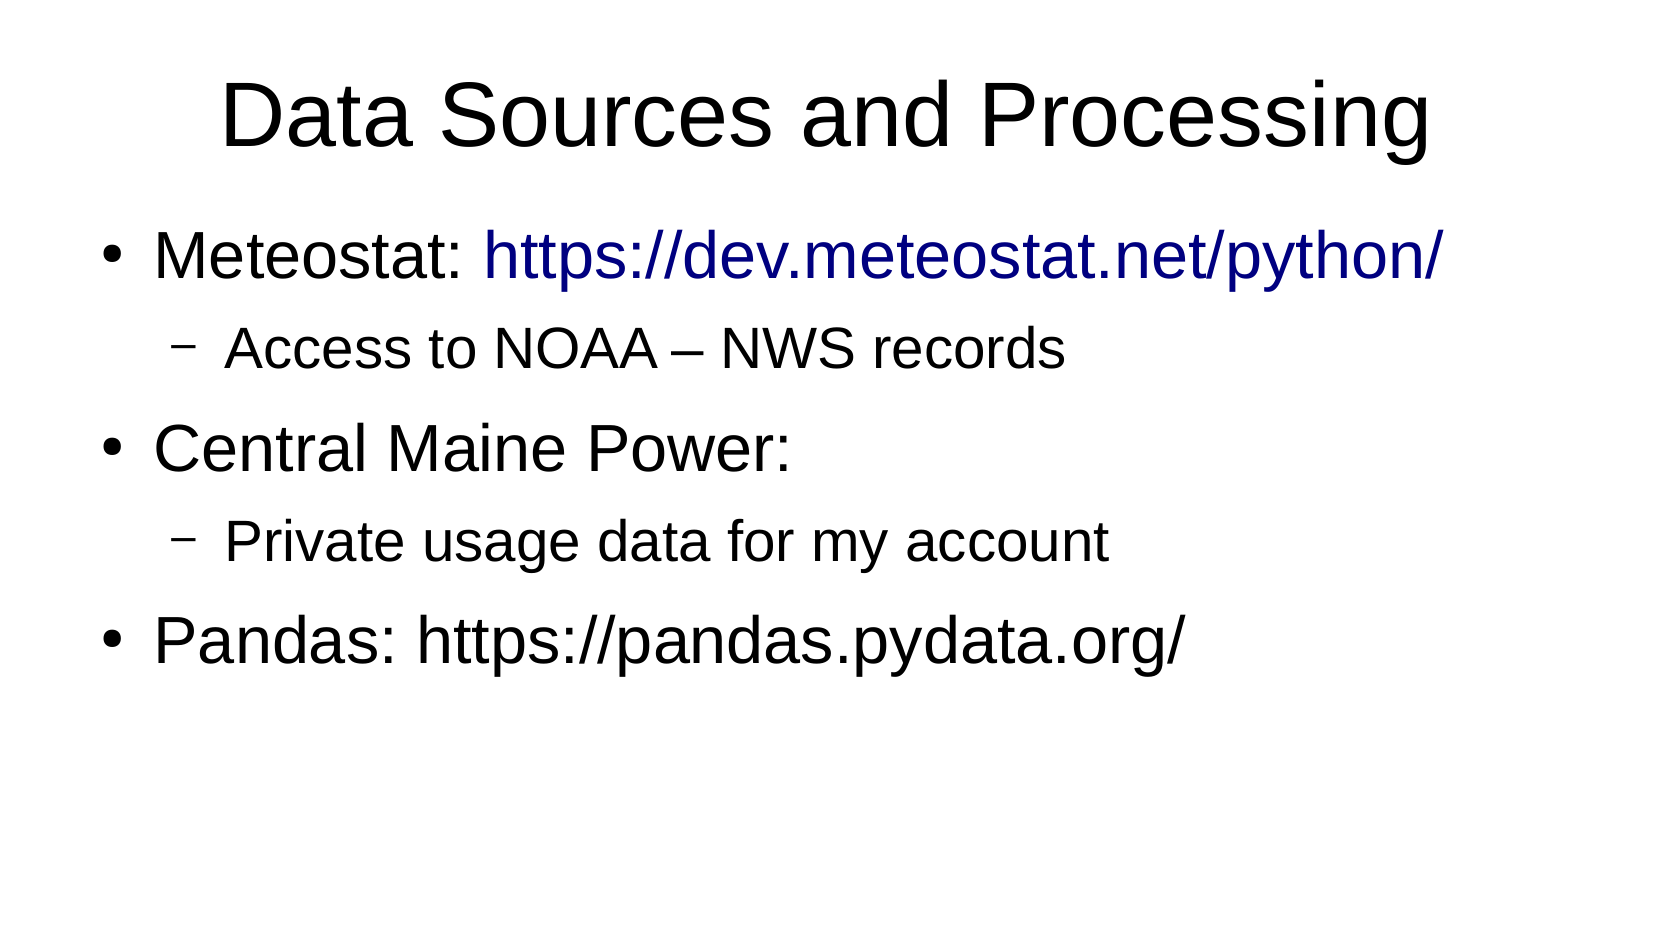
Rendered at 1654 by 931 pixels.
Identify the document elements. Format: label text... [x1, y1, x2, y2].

title Data Sources and Processing [82, 37, 1571, 193]
list Meteostat: https://dev.meteostat.net/python/ Access to NOAA – NWS records Central Maine Power: Private usage data for my account Pandas: https://pandas.pydata.org/ [82, 217, 1571, 758]
